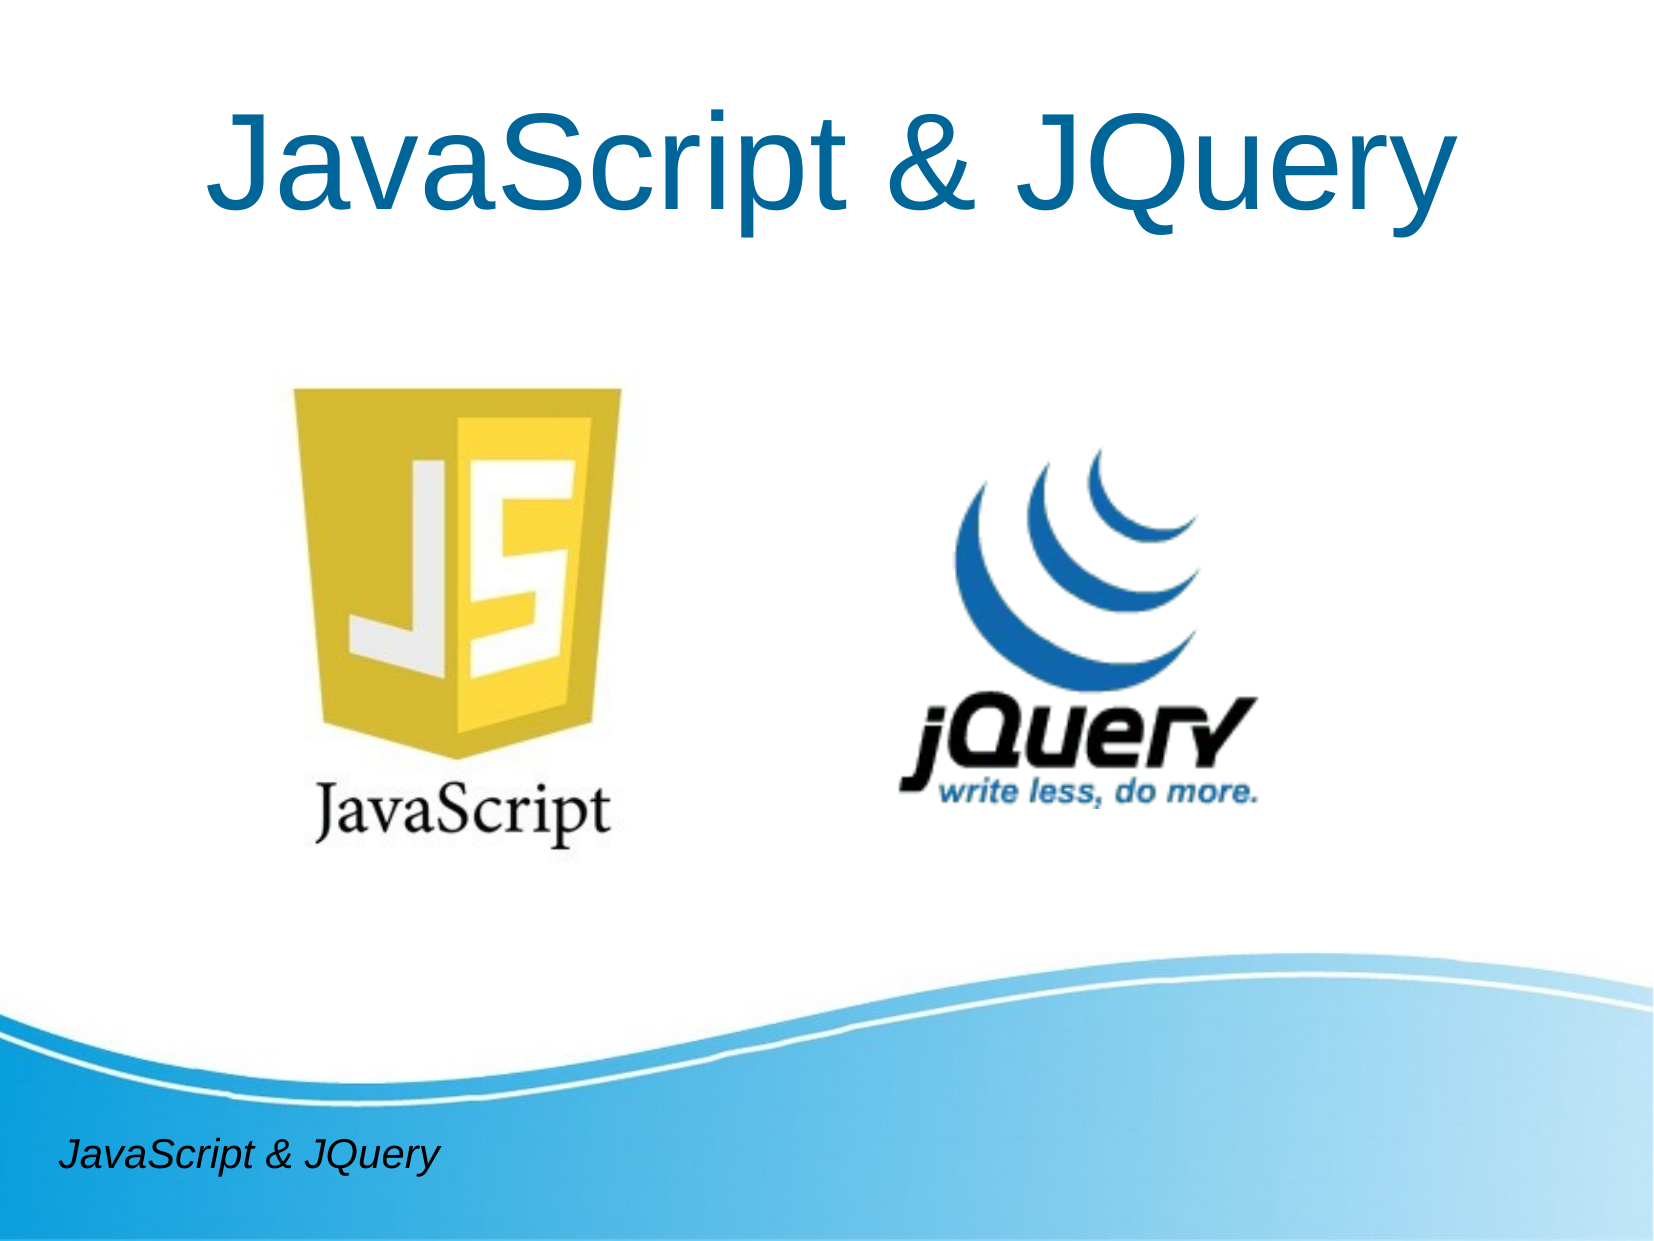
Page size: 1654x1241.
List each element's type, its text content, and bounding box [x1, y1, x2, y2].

picture [897, 444, 1262, 809]
picture [213, 374, 702, 863]
title JavaScript & JQuery [88, 58, 1577, 266]
picture [63, 1153, 72, 1163]
picture [0, 952, 1654, 1241]
